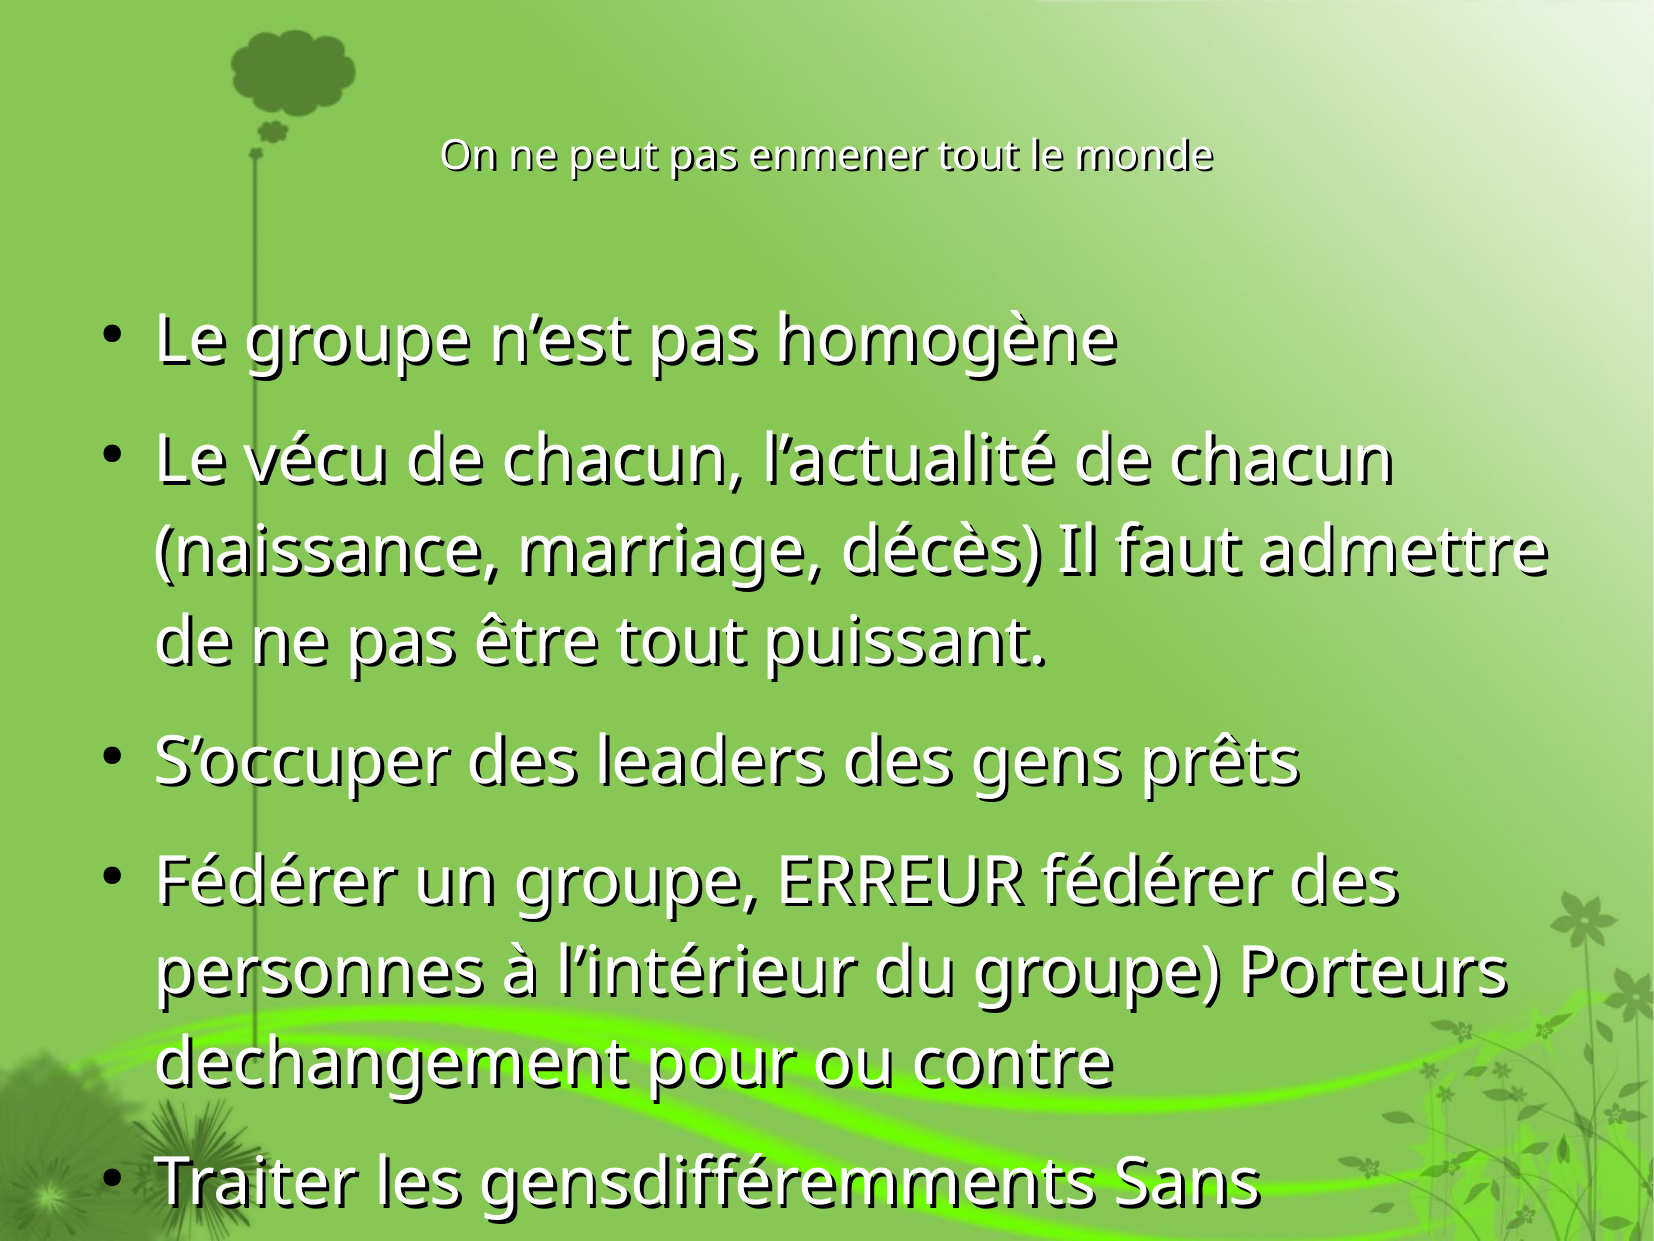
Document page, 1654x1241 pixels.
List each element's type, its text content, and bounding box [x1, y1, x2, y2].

list Le groupe n’est pas homogène Le vécu de chacun, l’actualité de chacun (naissance, marriage, décès) Il faut admettre de ne pas être tout puissant. S’occuper des leaders des gens prêts Fédérer un groupe, ERREUR fédérer des personnes à l’intérieur du groupe) Porteurs dechangement pour ou contre Traiter les gensdifféremments Sans culpabilité Qqun en retard on commence quand même on ne pénalise pas les autres. [82, 290, 1571, 1241]
title On ne peut pas enmener tout le monde [82, 49, 1571, 257]
picture [0, 0, 1654, 1241]
